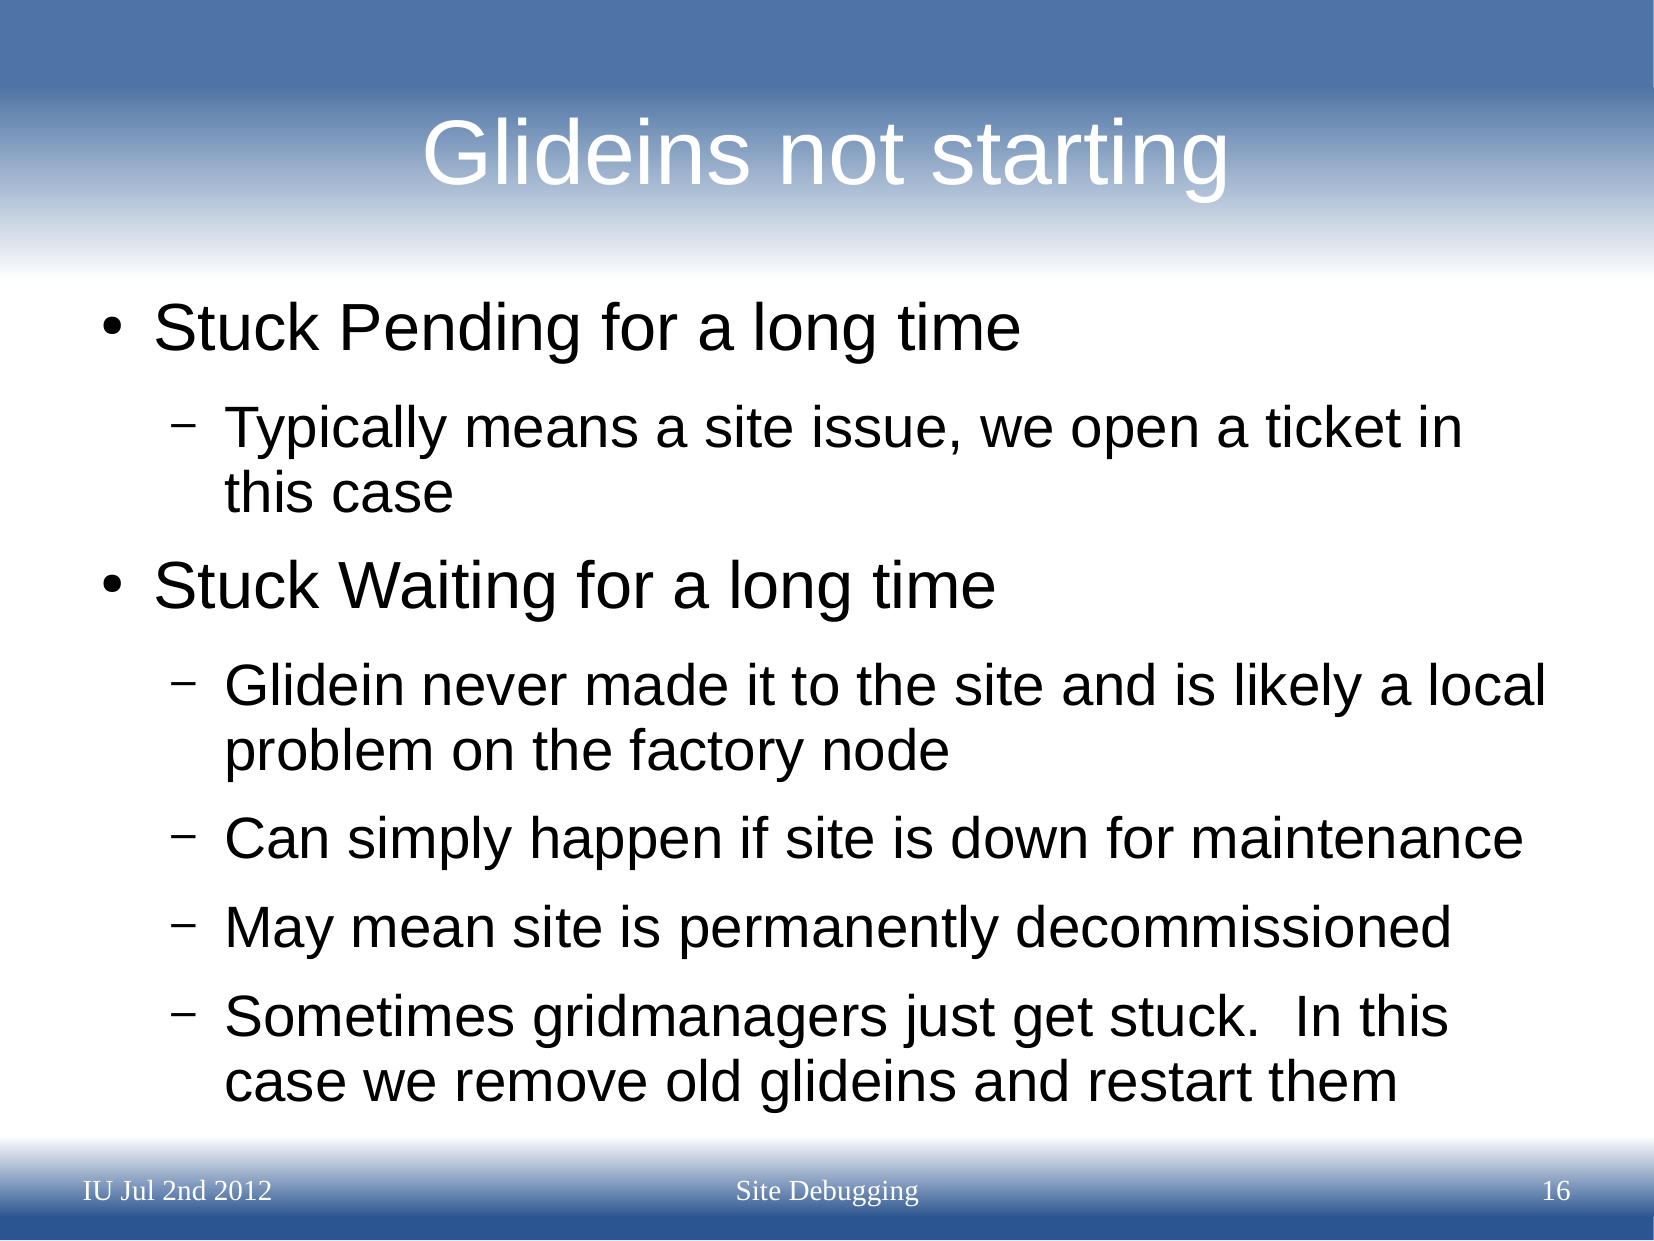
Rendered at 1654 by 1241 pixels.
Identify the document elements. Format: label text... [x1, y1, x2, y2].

list Stuck Pending for a long time Typically means a site issue, we open a ticket in this case Stuck Waiting for a long time Glidein never made it to the site and is likely a local problem on the factory node Can simply happen if site is down for maintenance May mean site is permanently decommissioned Sometimes gridmanagers just get stuck. In this case we remove old glideins and restart them [82, 290, 1571, 1241]
title Glideins not starting [82, 49, 1571, 257]
